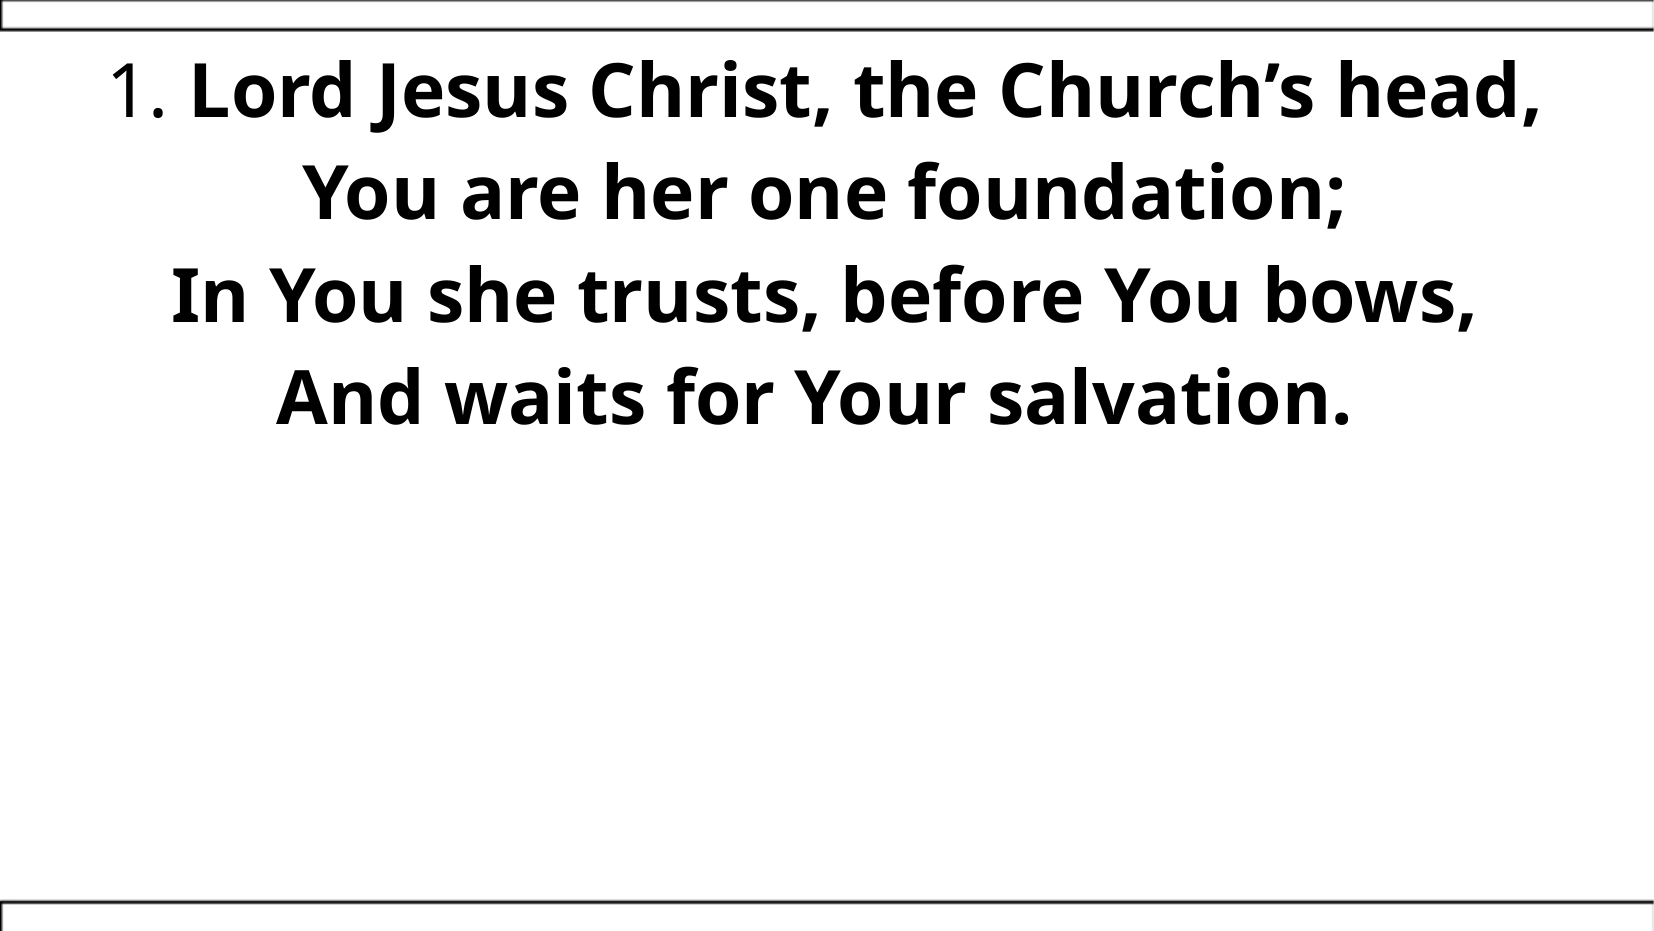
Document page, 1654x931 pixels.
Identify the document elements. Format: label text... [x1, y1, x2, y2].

picture [0, 0, 1654, 931]
text_box 1. Lord Jesus Christ, the Church’s head, You are her one foundation; In You she trusts, before You bows, And waits for Your salvation. [90, 30, 1561, 445]
